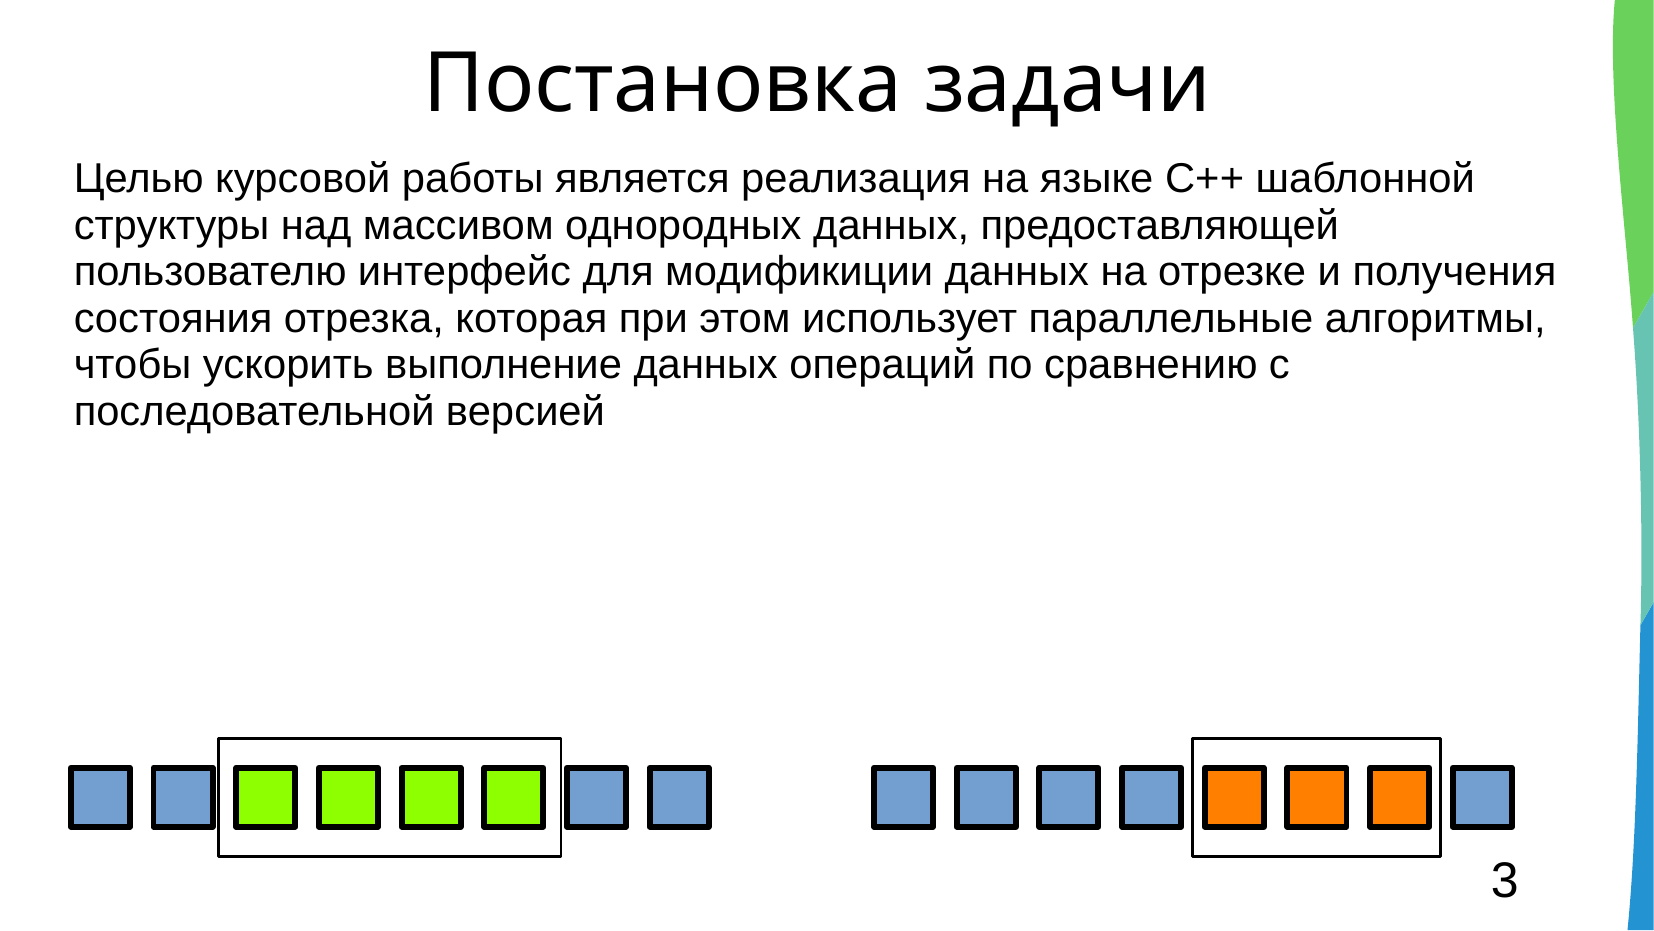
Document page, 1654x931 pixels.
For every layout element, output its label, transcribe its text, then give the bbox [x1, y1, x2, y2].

text_box [1039, 767, 1099, 827]
title Постановка задачи [104, 1, 1530, 147]
text_box [236, 720, 544, 827]
text_box [153, 767, 213, 827]
text_box [1370, 767, 1430, 827]
text_box [1204, 767, 1264, 827]
text_box [1287, 767, 1347, 827]
text_box [956, 767, 1016, 827]
text_box Целью курсовой работы является реализация на языке C++ шаблонной структуры над массивом однородных данных, предоставляющей пользователю интерфейс для модификиции данных на отрезке и получения состояния отрезка, которая при этом использует параллельные алгоритмы, чтобы ускорить выполнение данных операций по сравнению с последовательной версией [59, 147, 1595, 720]
text_box [70, 767, 130, 827]
text_box [1122, 767, 1182, 827]
text_box [566, 767, 626, 827]
text_box <number> [1476, 845, 1654, 916]
text_box [1452, 767, 1512, 827]
text_box [649, 767, 709, 827]
text_box [874, 767, 934, 827]
